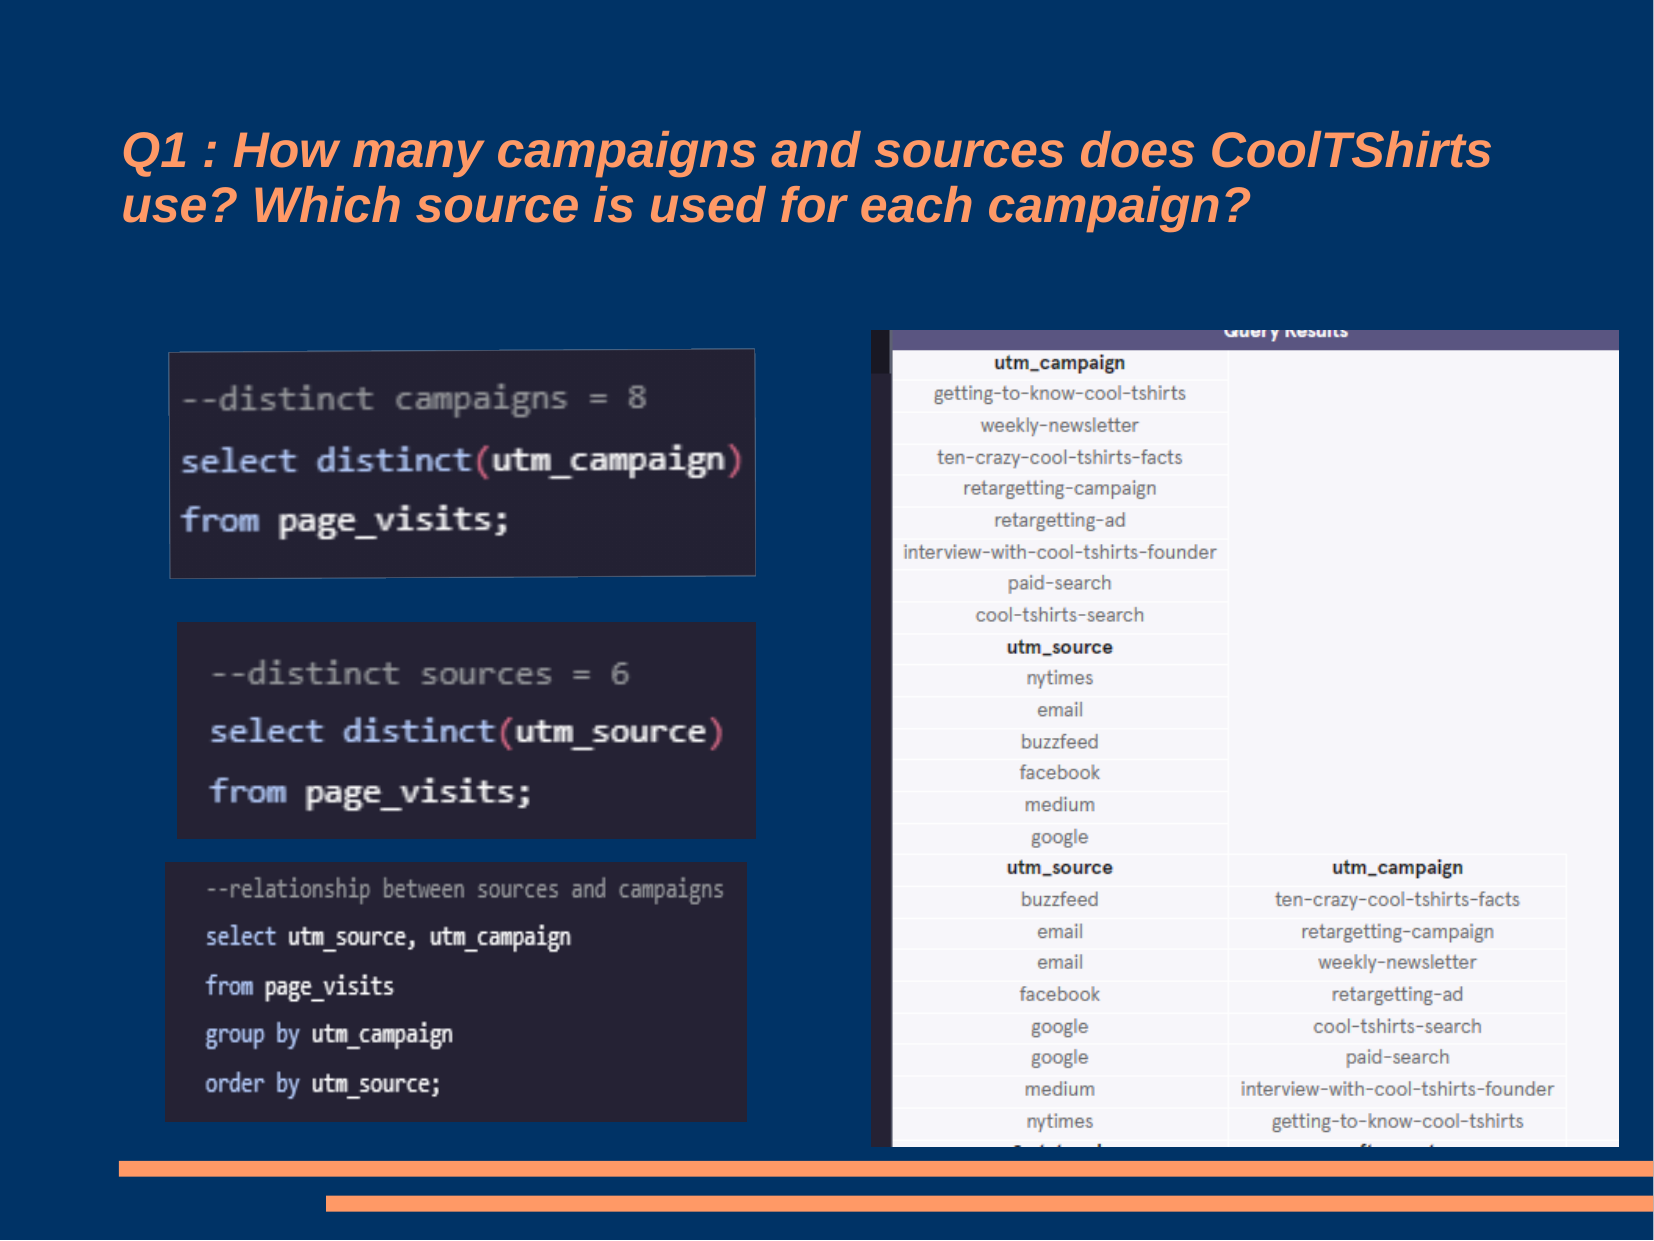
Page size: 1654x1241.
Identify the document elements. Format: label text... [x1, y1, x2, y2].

subtitle [84, 307, 1524, 1099]
picture [871, 330, 1619, 1147]
picture [177, 622, 756, 839]
picture [168, 348, 756, 579]
title Q1 : How many campaigns and sources does CoolTShirts use? Which source is used for each campaign? [121, 37, 1534, 263]
picture [165, 862, 747, 1123]
